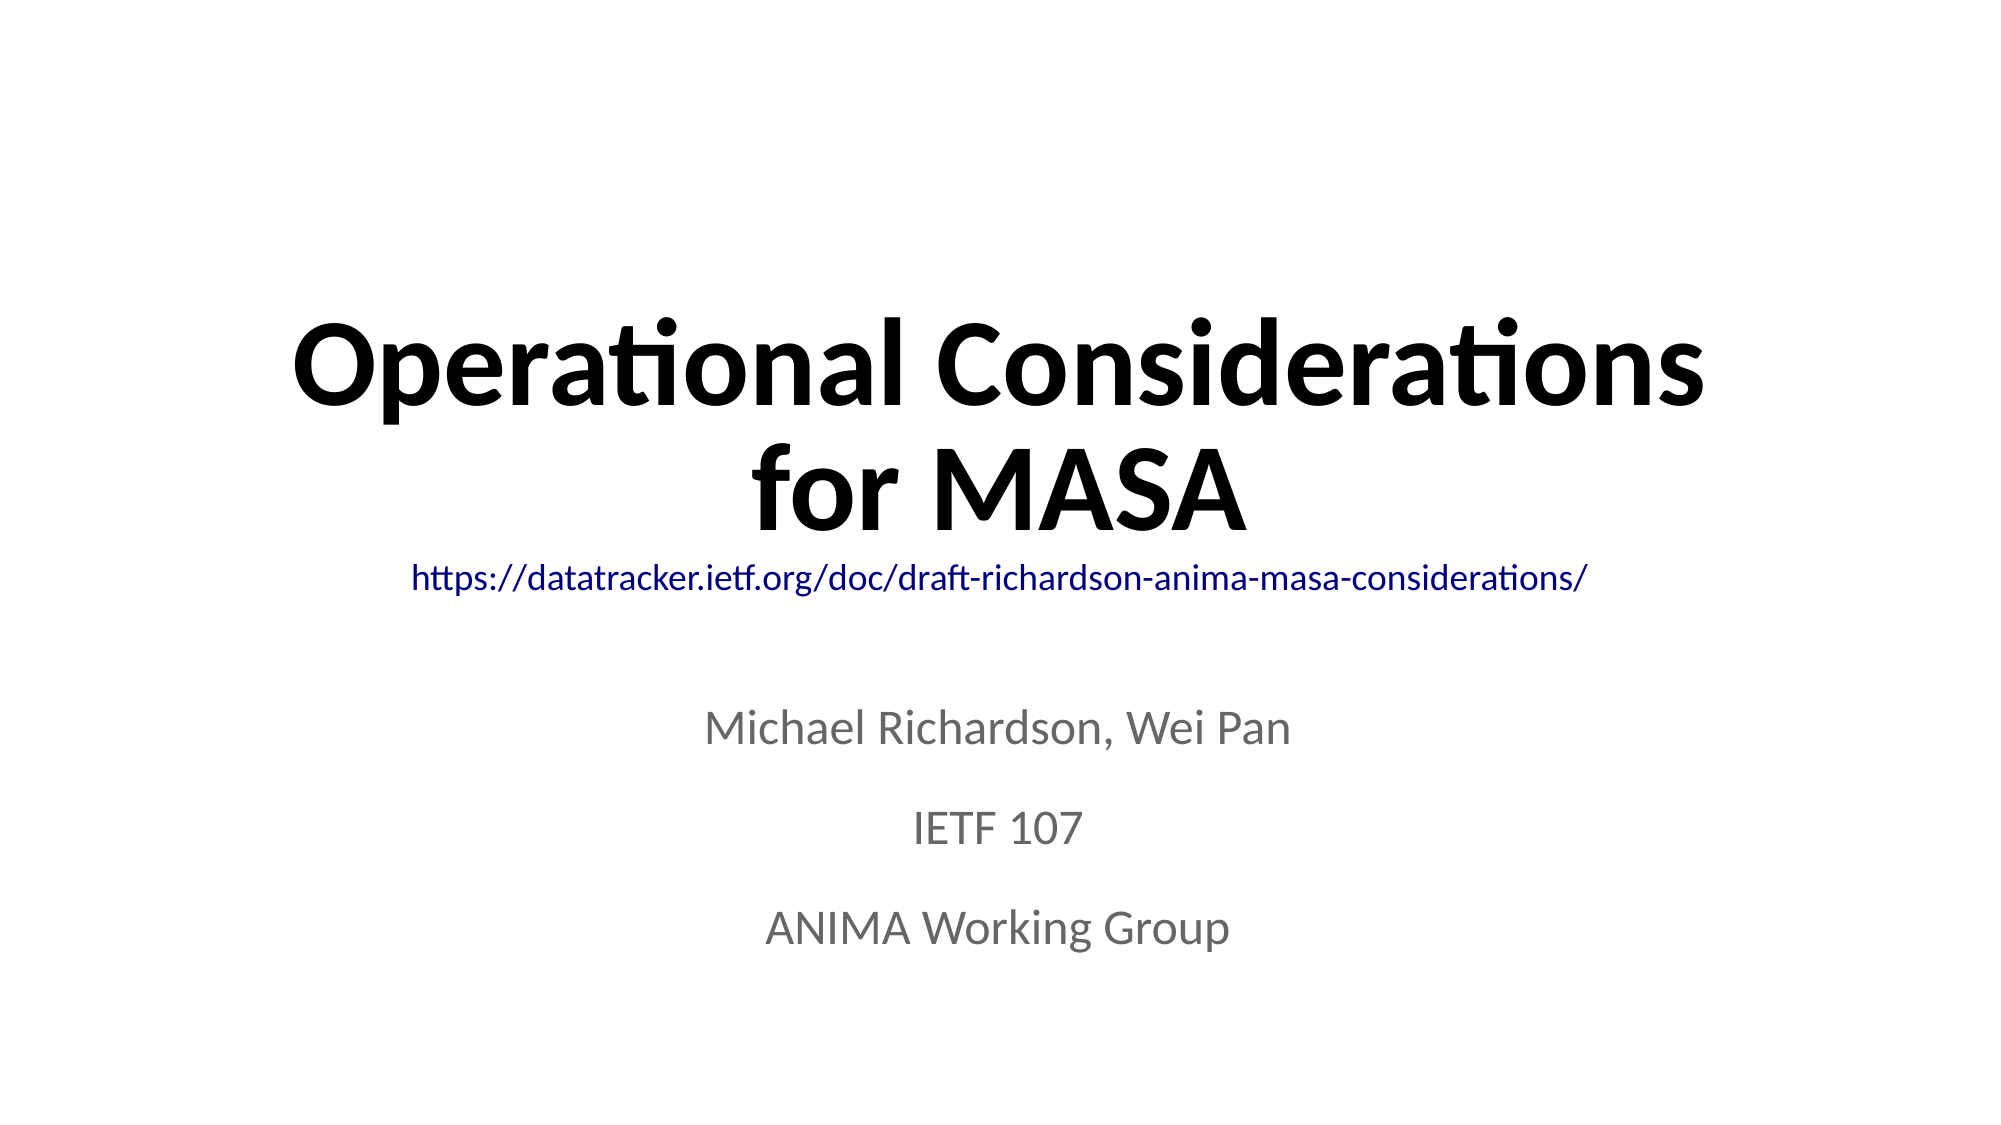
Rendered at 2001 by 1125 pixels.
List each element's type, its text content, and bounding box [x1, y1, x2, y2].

title Operational Considerations for MASA https://datatracker.ietf.org/doc/draft-richardson-anima-masa-considerations/ [249, 259, 1750, 652]
title Michael Richardson, Wei Pan IETF 107 ANIMA Working Group [248, 635, 1749, 1028]
